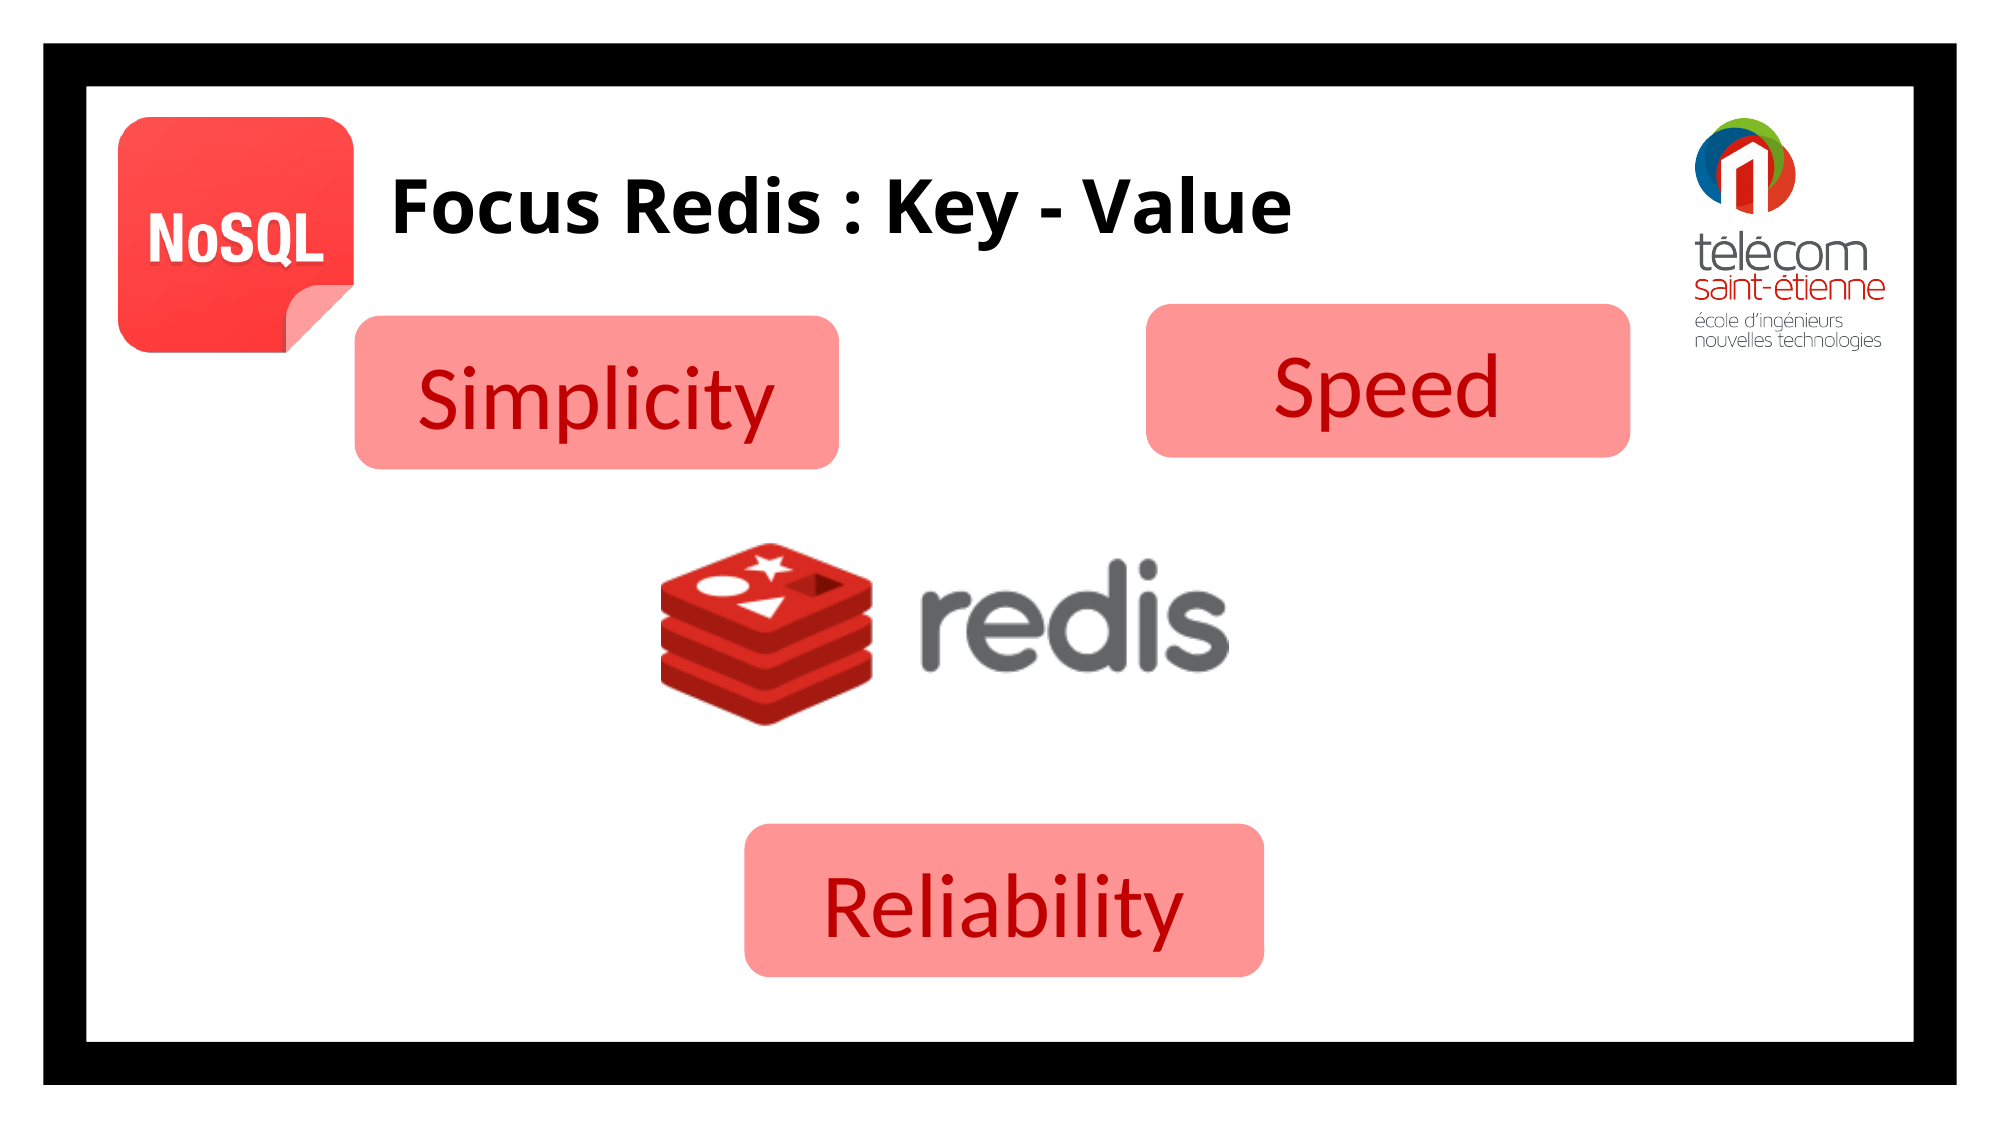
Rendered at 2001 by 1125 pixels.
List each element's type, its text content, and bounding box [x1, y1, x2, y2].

picture [101, 100, 370, 369]
picture [1695, 118, 1885, 351]
picture [661, 540, 1229, 730]
text_box Speed [1146, 303, 1631, 458]
text_box [531, 410, 1466, 730]
title Focus Redis : Key - Value [370, 138, 1695, 304]
text_box Simplicity [354, 315, 839, 470]
text_box Reliability [744, 823, 1265, 978]
